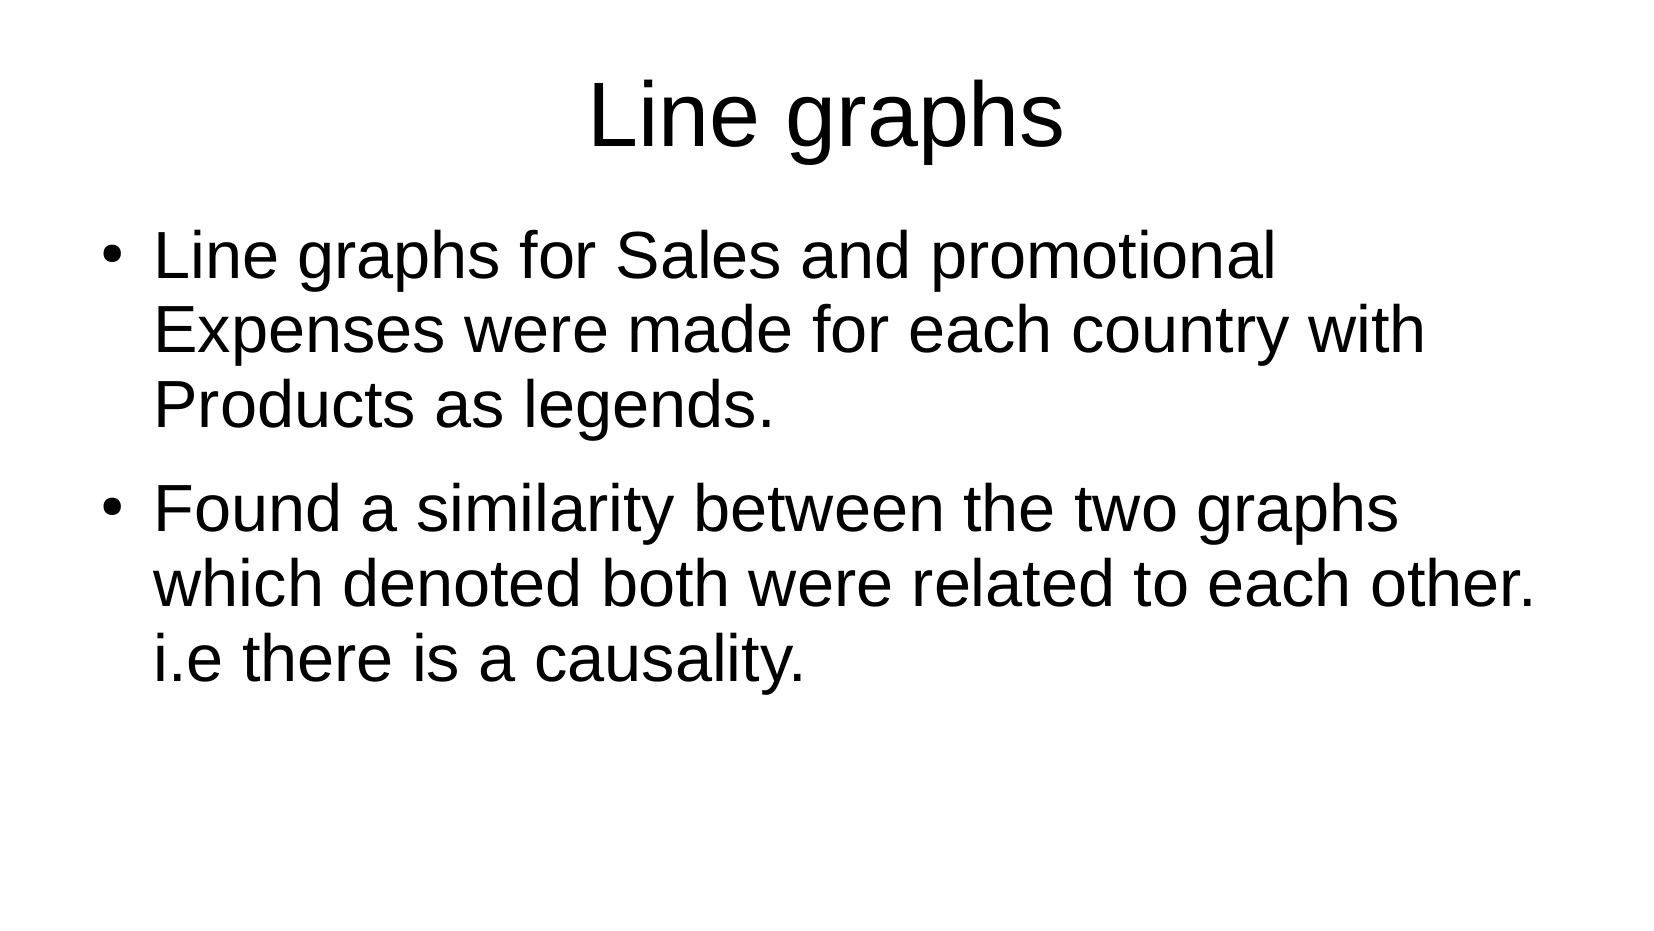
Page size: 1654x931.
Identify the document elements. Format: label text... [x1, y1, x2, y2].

list Line graphs for Sales and promotional Expenses were made for each country with Products as legends. Found a similarity between the two graphs which denoted both were related to each other. i.e there is a causality. [82, 217, 1571, 758]
title Line graphs [82, 37, 1571, 193]
